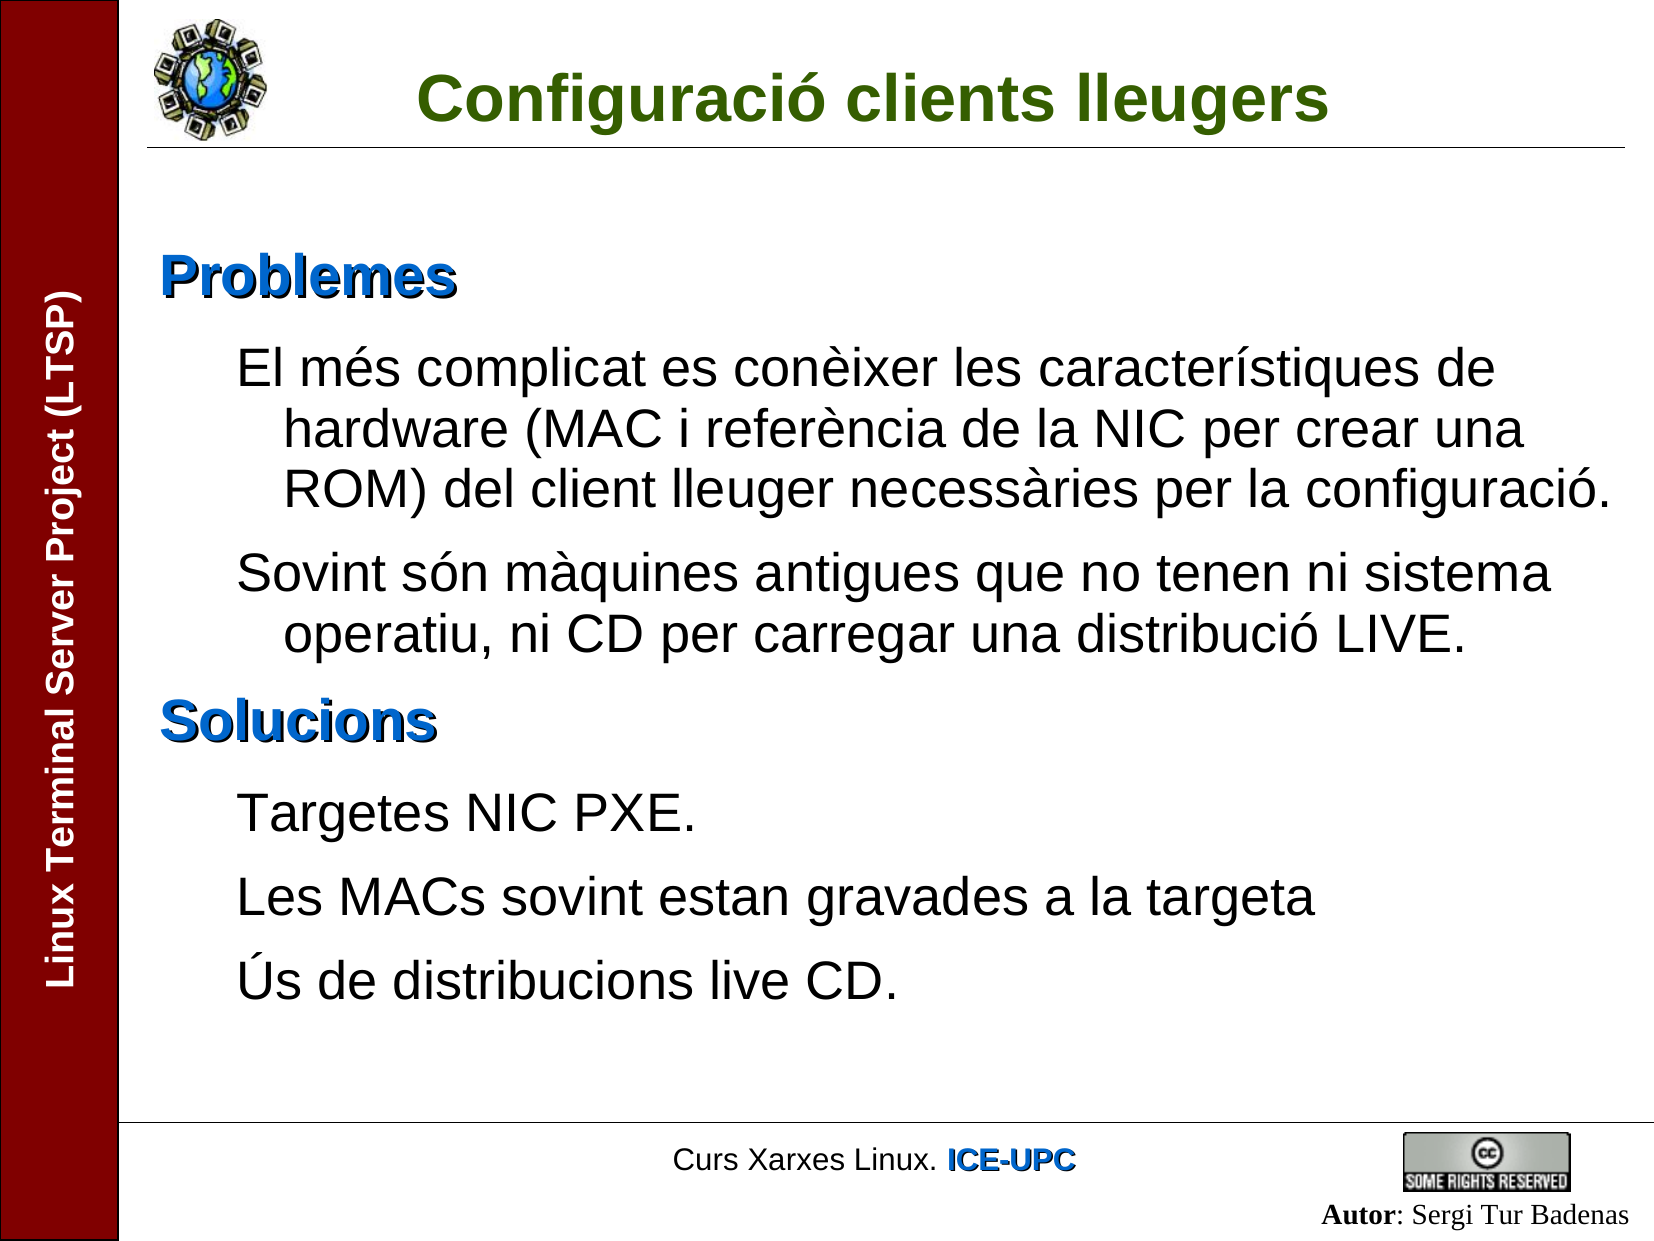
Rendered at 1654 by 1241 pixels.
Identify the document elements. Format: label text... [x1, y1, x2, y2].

title Configuració clients lleugers [129, 49, 1619, 148]
list Problemes El més complicat es conèixer les característiques de hardware (MAC i referència de la NIC per crear una ROM) del client lleuger necessàries per la configuració. Sovint són màquines antigues que no tenen ni sistema operatiu, ni CD per carregar una distribució LIVE. Solucions Targetes NIC PXE. Les MACs sovint estan gravades a la targeta Ús de distribucions live CD. [141, 242, 1630, 1093]
picture [1403, 1132, 1571, 1192]
picture [154, 19, 268, 49]
